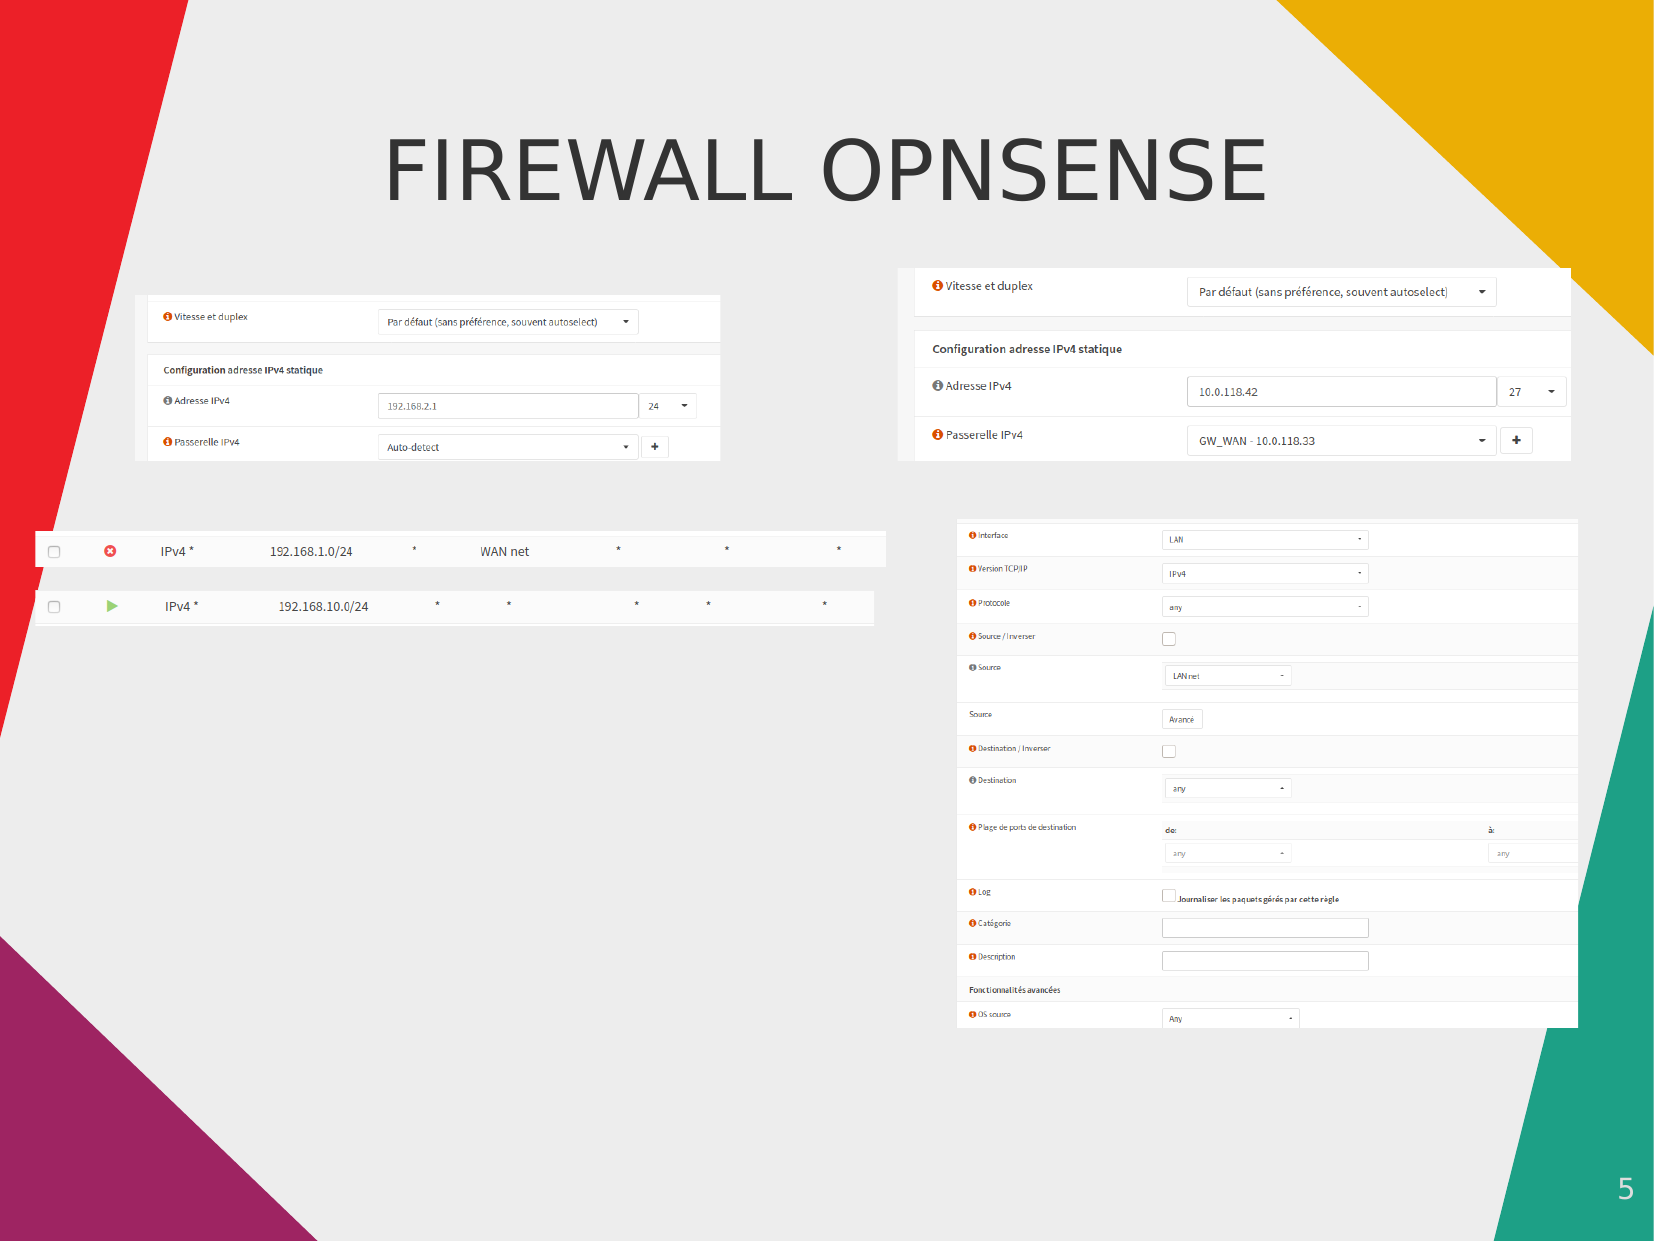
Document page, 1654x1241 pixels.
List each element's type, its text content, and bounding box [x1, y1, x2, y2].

picture [135, 295, 721, 461]
title FIREWALL OPNSENSE [114, 73, 1539, 271]
picture [956, 519, 1579, 1028]
picture [35, 590, 875, 626]
picture [897, 268, 1571, 461]
picture [35, 531, 886, 567]
